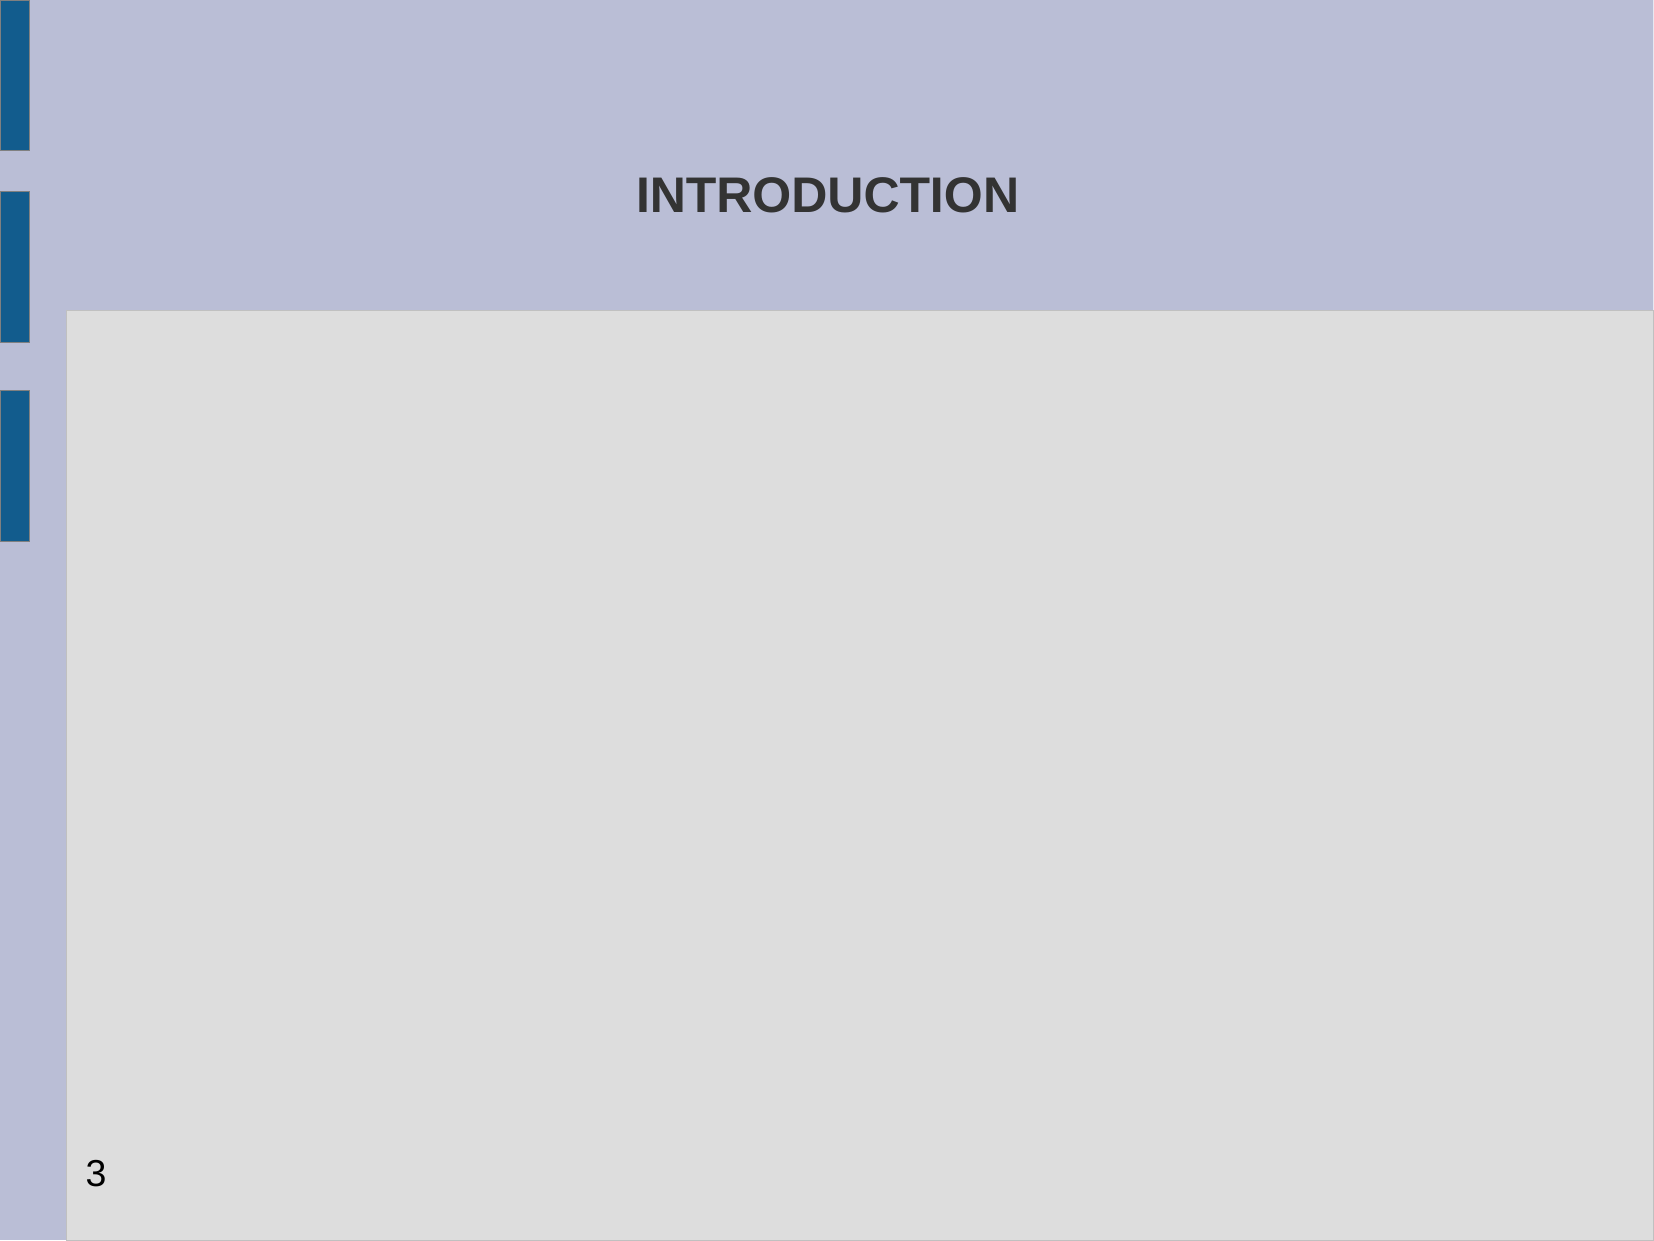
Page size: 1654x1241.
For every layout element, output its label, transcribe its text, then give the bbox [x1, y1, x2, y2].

title INTRODUCTION [121, 91, 1534, 299]
text_box <numéro> [70, 1145, 728, 1217]
